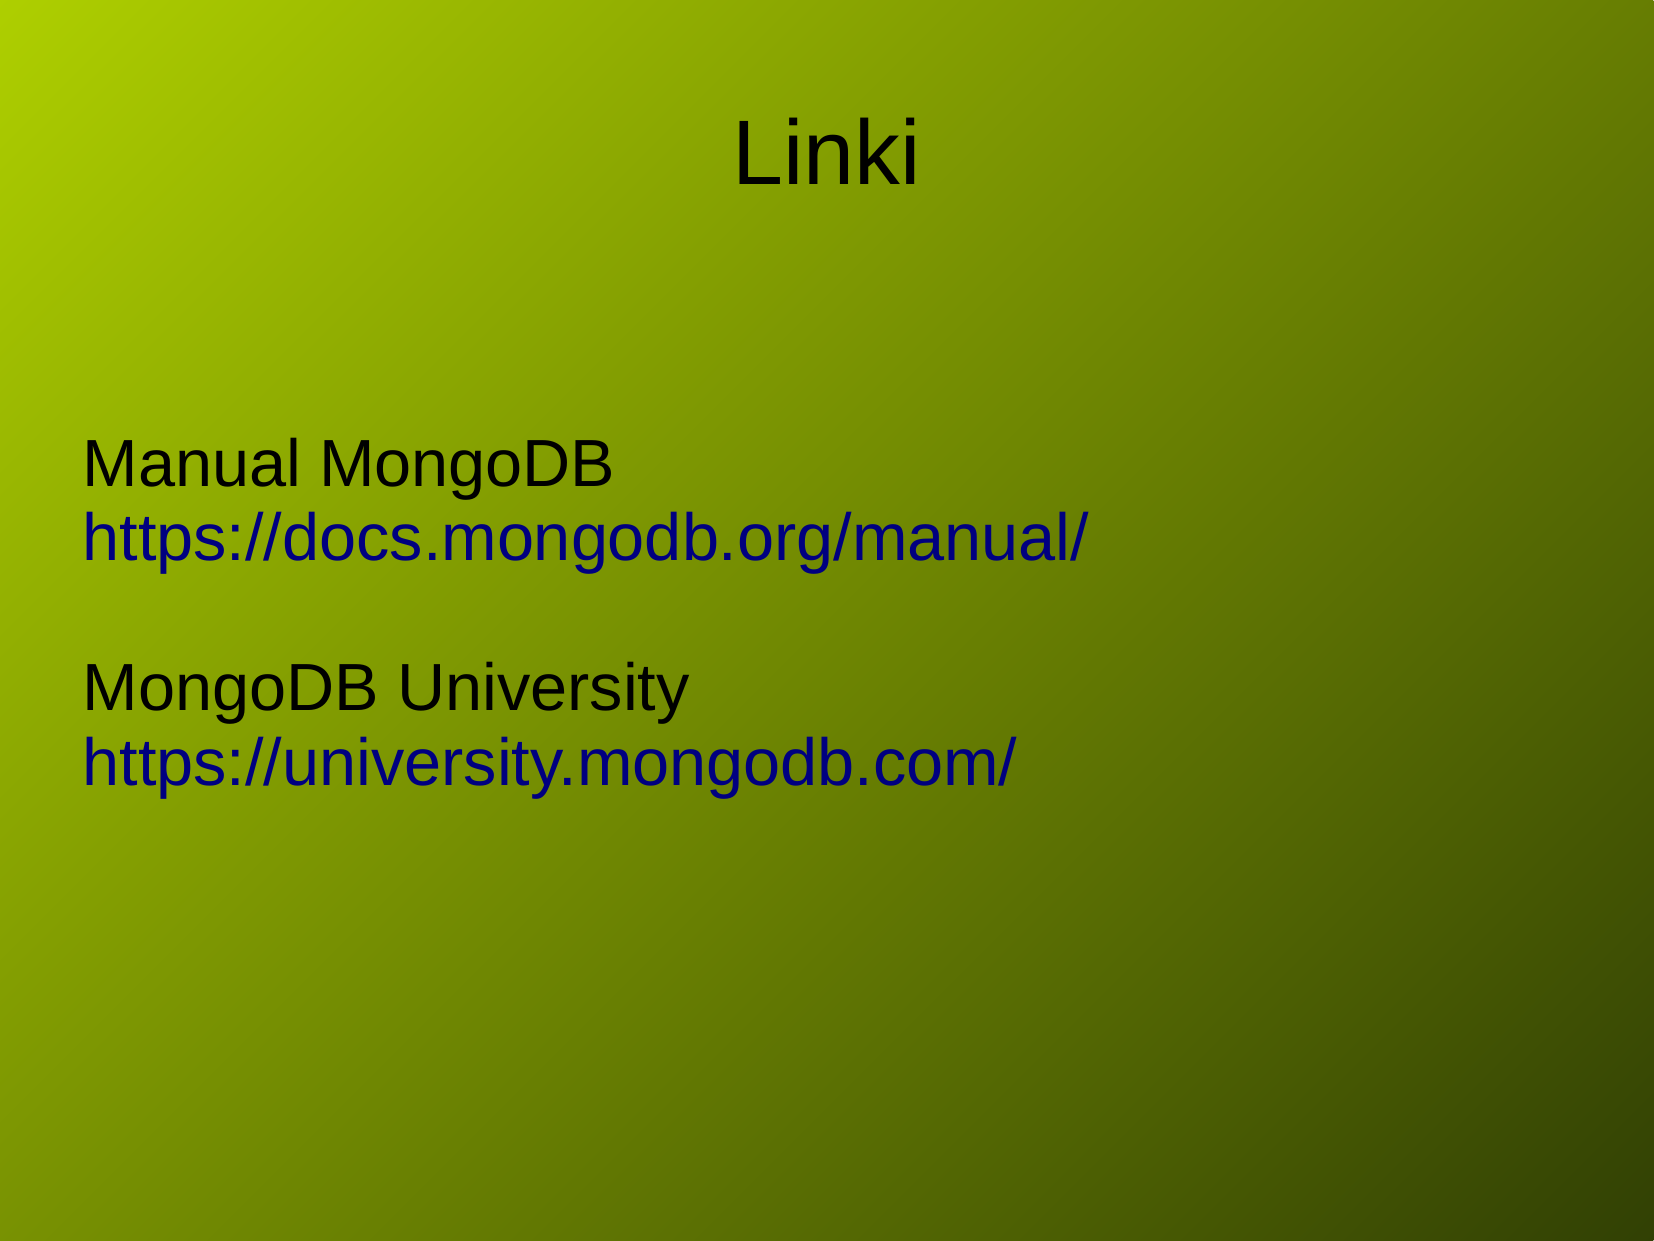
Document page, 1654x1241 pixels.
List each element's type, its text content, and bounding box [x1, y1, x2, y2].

title Linki [82, 49, 1571, 257]
subtitle Manual MongoDB https://docs.mongodb.org/manual/ MongoDB University https://university.mongodb.com/ [82, 290, 1571, 1010]
